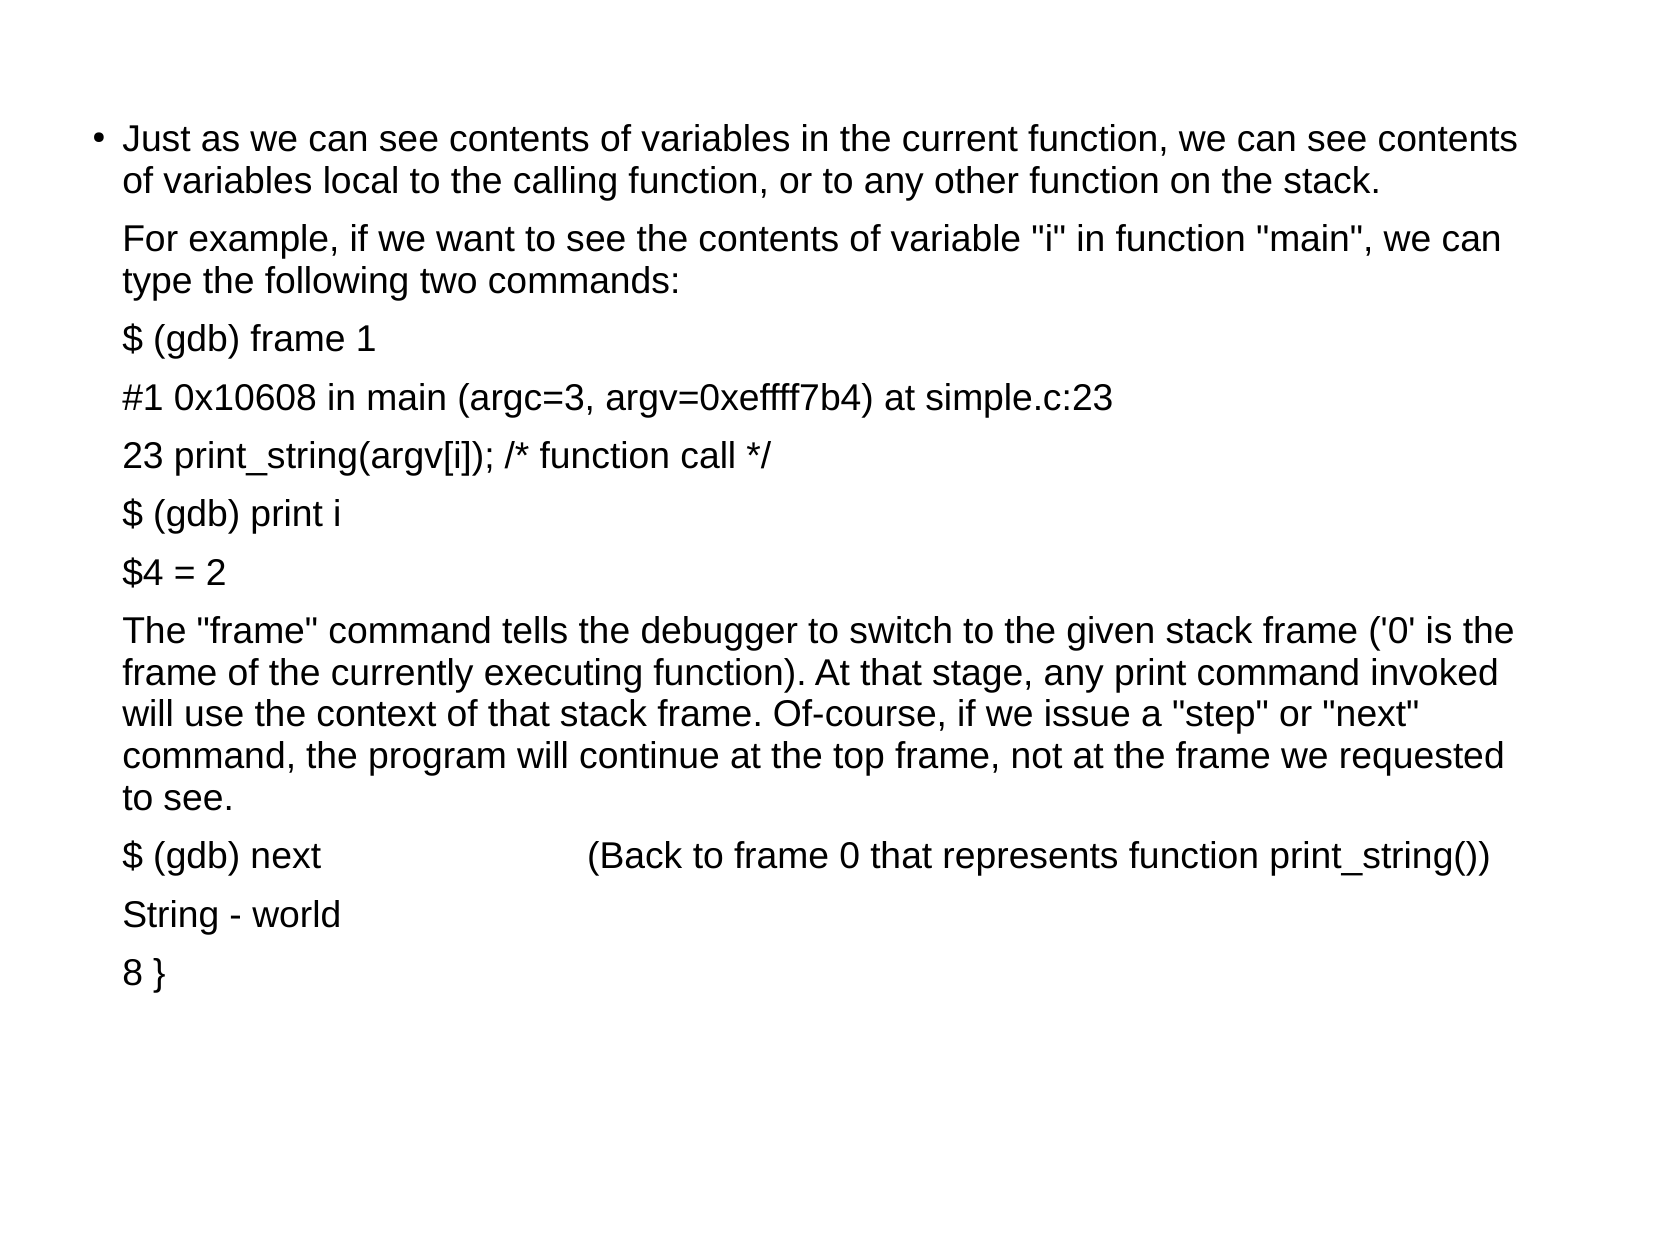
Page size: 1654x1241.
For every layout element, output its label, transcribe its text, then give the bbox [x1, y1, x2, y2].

list Just as we can see contents of variables in the current function, we can see contents of variables local to the calling function, or to any other function on the stack. For example, if we want to see the contents of variable "i" in function "main", we can type the following two commands: $ (gdb) frame 1 #1 0x10608 in main (argc=3, argv=0xeffff7b4) at simple.c:23 23 print_string(argv[i]); /* function call */ $ (gdb) print i $4 = 2 The "frame" command tells the debugger to switch to the given stack frame ('0' is the frame of the currently executing function). At that stage, any print command invoked will use the context of that stack frame. Of-course, if we issue a "step" or "next" command, the program will continue at the top frame, not at the frame we requested to see. $ (gdb) next (Back to frame 0 that represents function print_string()) String - world 8 } [82, 118, 1538, 1010]
